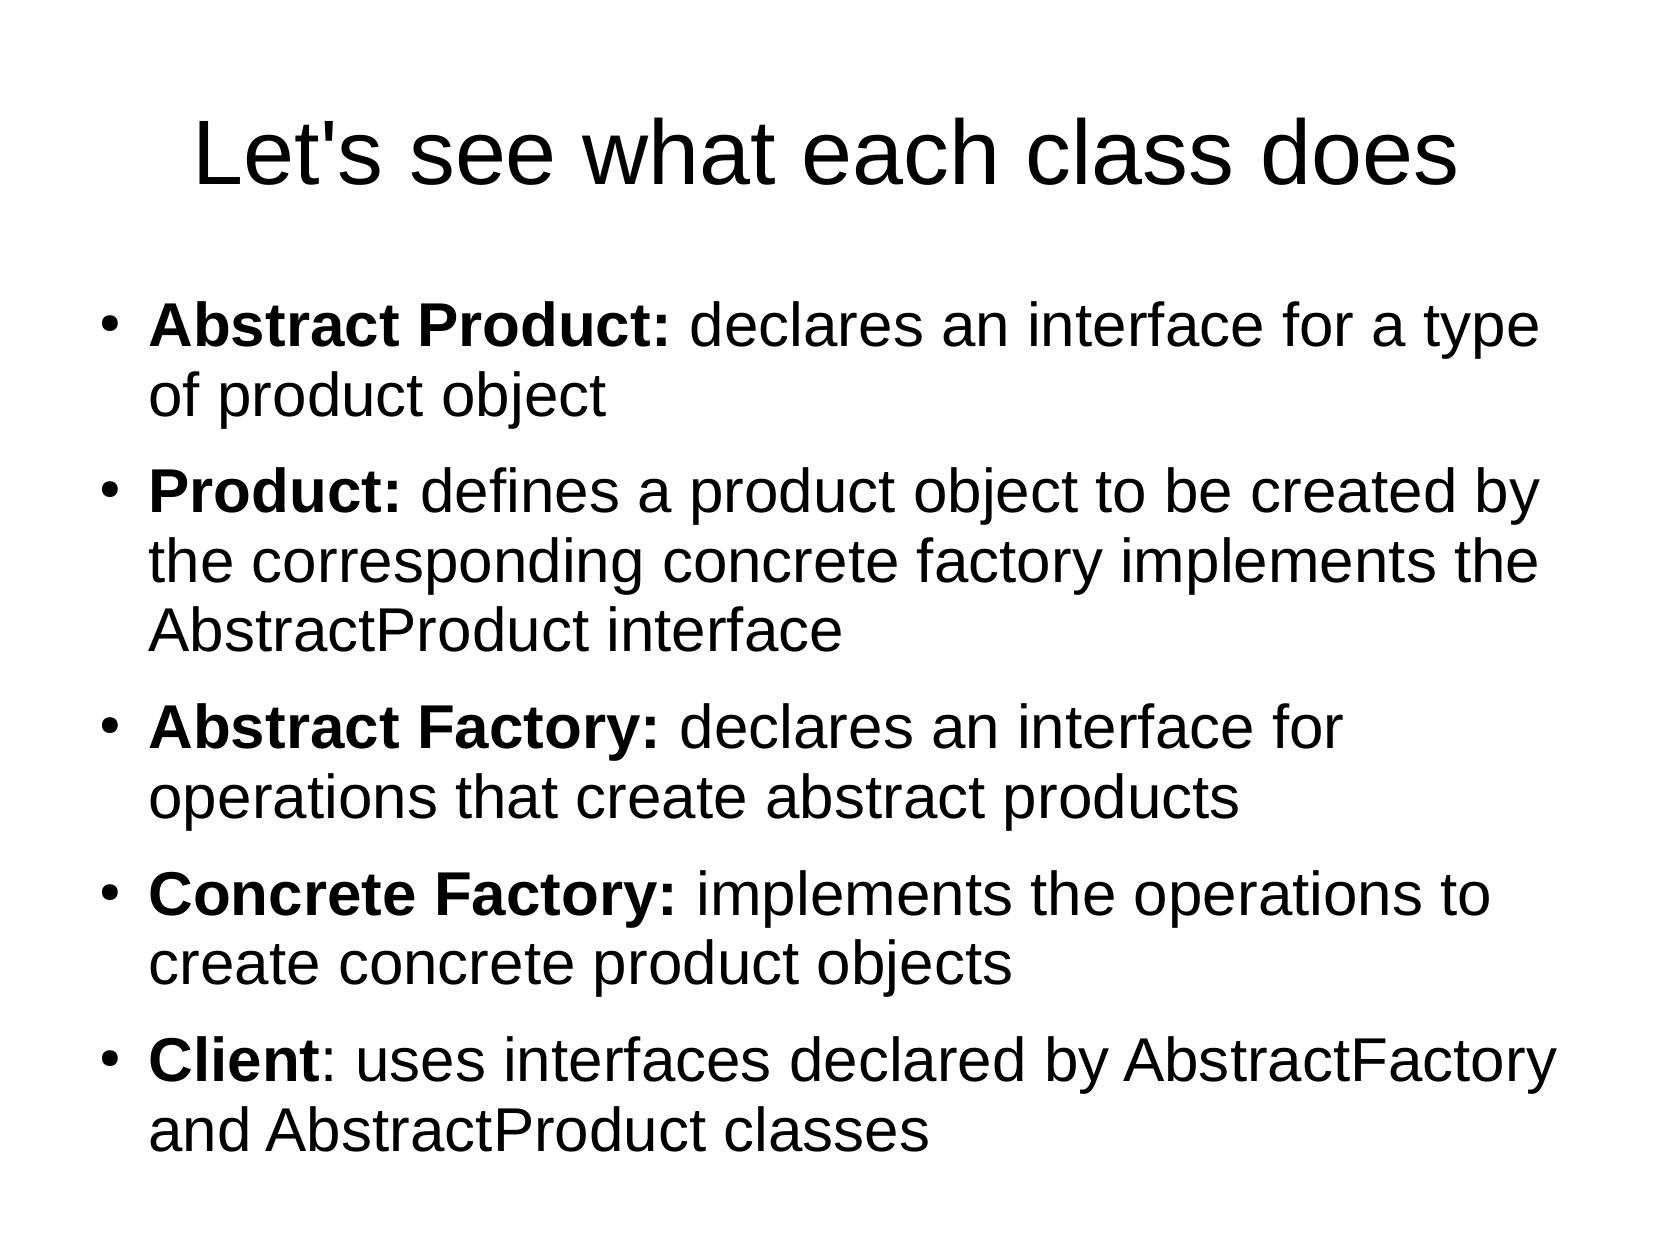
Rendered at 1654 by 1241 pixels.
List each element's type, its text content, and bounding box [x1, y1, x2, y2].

list Abstract Product: declares an interface for a type of product object Product: defines a product object to be created by the corresponding concrete factory implements the AbstractProduct interface Abstract Factory: declares an interface for operations that create abstract products Concrete Factory: implements the operations to create concrete product objects Client: uses interfaces declared by AbstractFactory and AbstractProduct classes [82, 290, 1571, 1170]
title Let's see what each class does [82, 49, 1571, 257]
